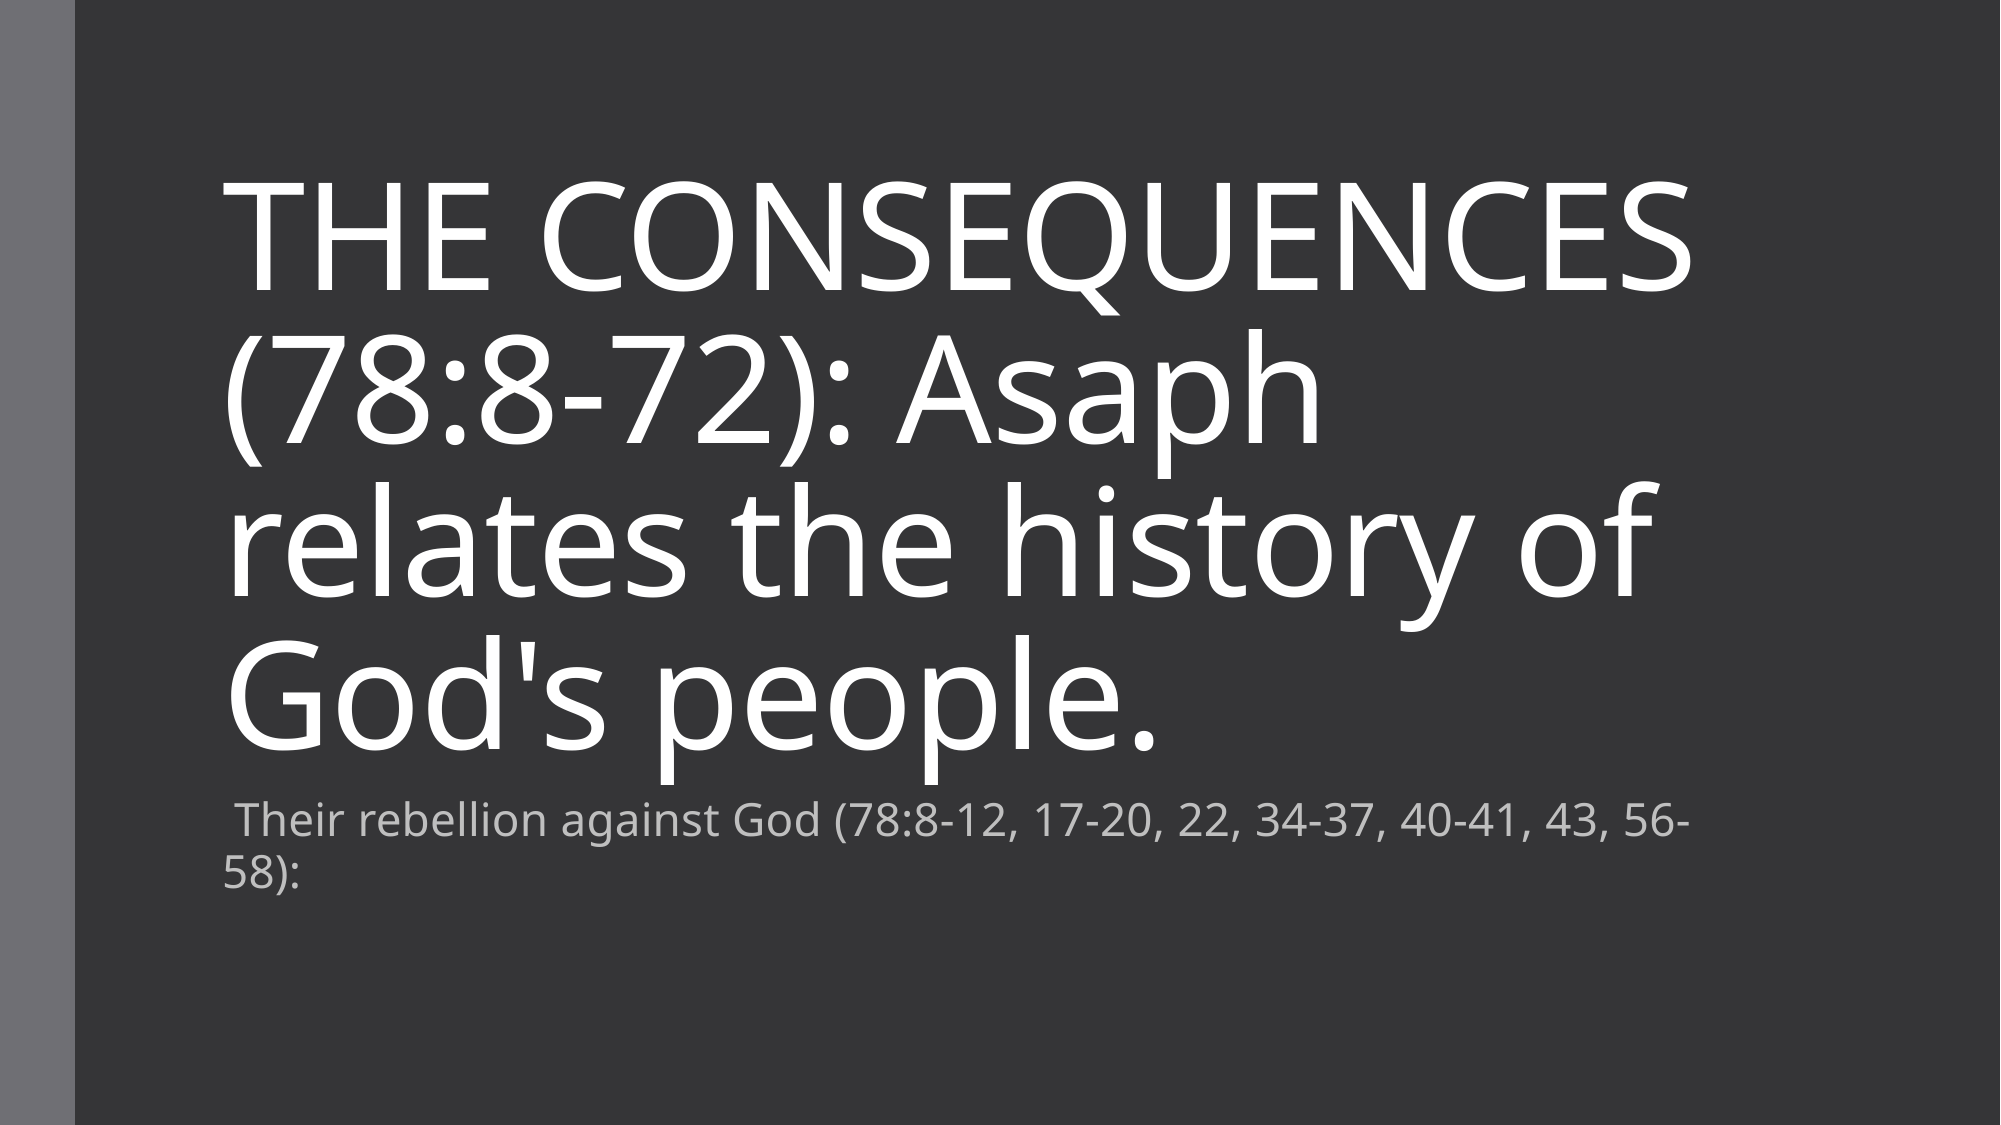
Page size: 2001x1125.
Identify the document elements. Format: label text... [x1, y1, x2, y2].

subtitle Their rebellion against God (78:8-12, 17-20, 22, 34-37, 40-41, 43, 56-58): [206, 787, 1752, 1066]
title THE CONSEQUENCES (78:8-72): Asaph relates the history of God's people. [206, 124, 1752, 787]
